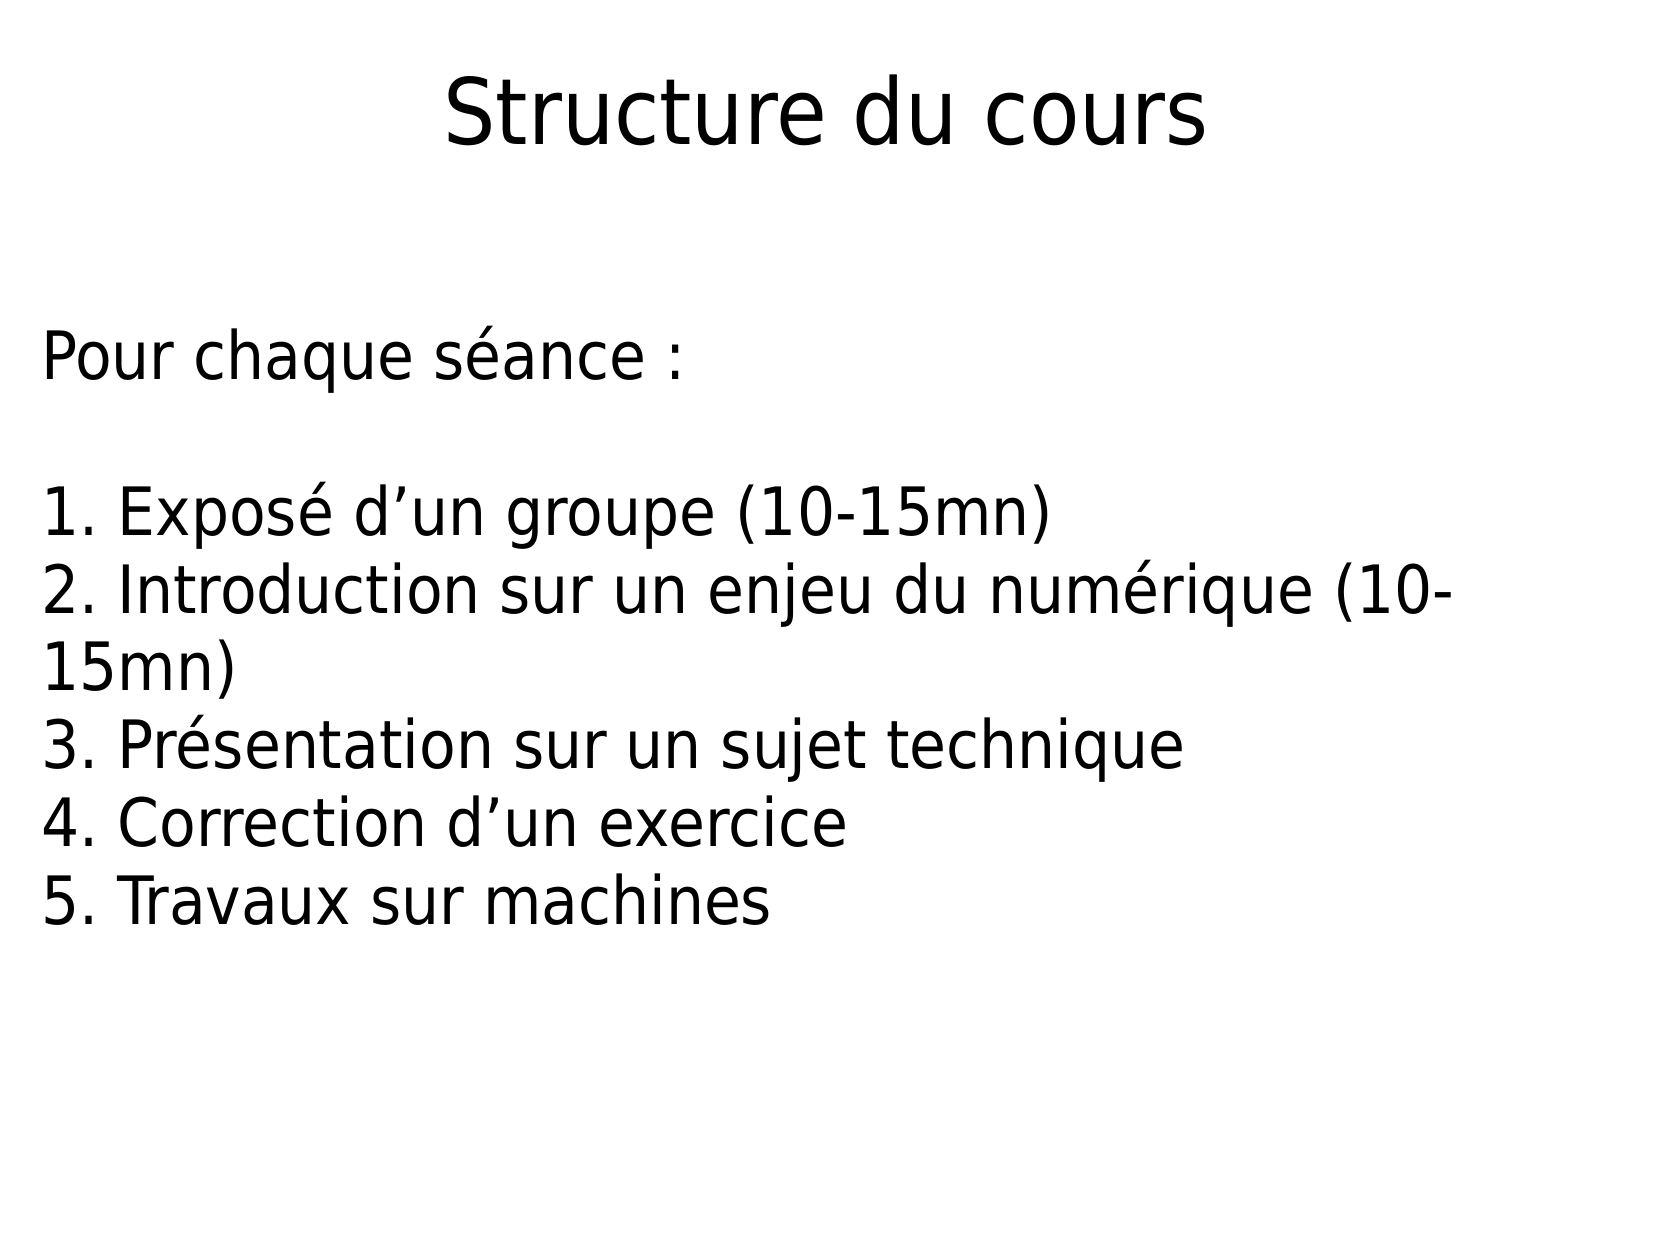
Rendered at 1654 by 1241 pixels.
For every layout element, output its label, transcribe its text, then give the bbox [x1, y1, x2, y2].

title Pour chaque séance : 1. Exposé d’un groupe (10-15mn) 2. Introduction sur un enjeu du numérique (10-15mn) 3. Présentation sur un sujet technique 4. Correction d’un exercice 5. Travaux sur machines [41, 240, 1613, 1201]
title Structure du cours [41, 12, 1613, 214]
